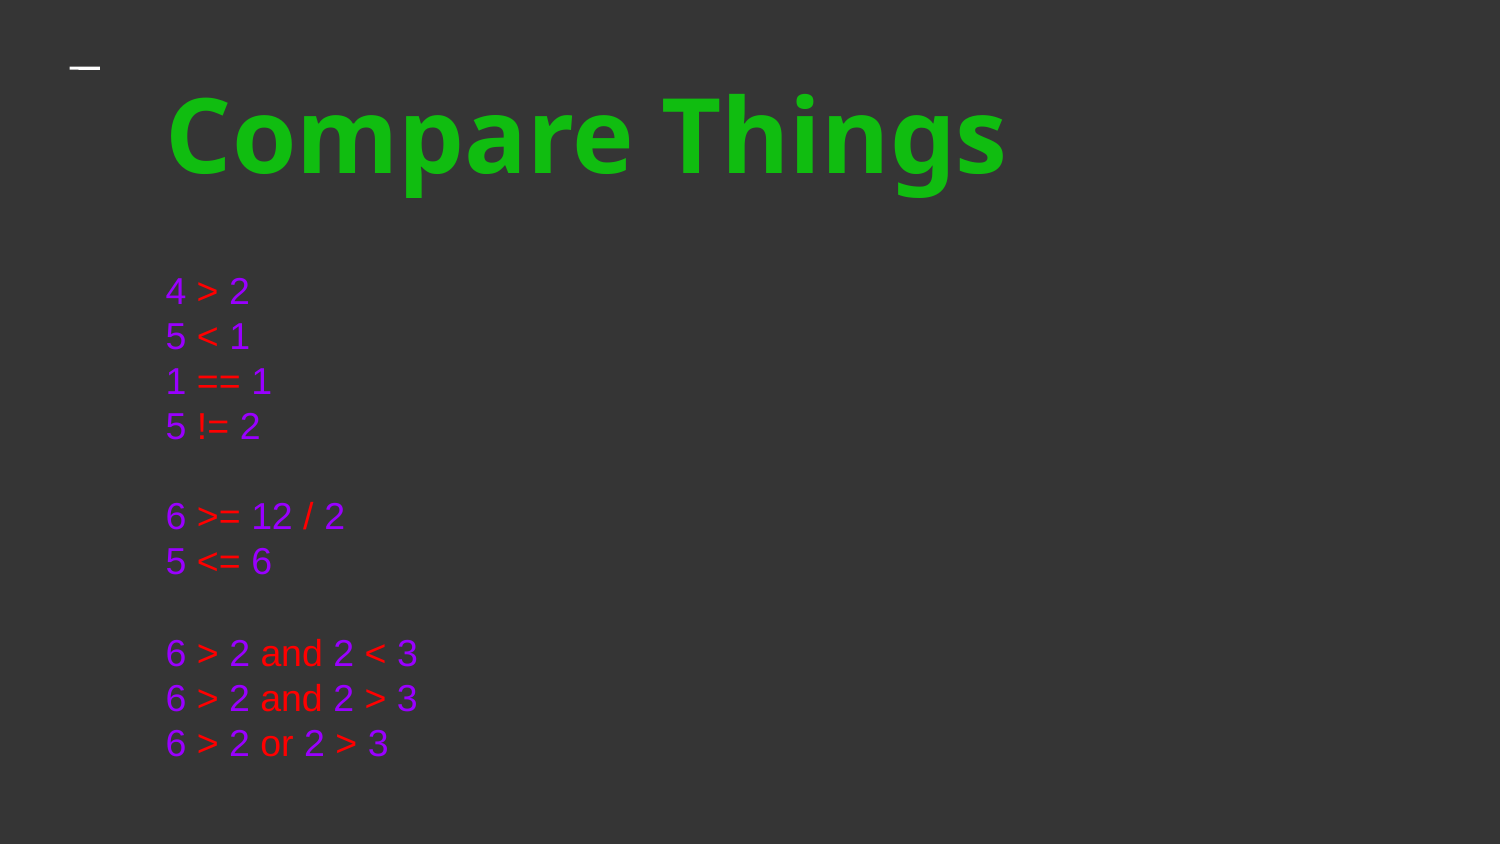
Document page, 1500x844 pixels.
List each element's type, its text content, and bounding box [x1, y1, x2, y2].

title Compare Things [150, 54, 1300, 227]
text_box 4 > 2 5 < 1 1 == 1 5 != 2 [150, 251, 1289, 457]
text_box 6 > 2 and 2 < 3 6 > 2 and 2 > 3 6 > 2 or 2 > 3 [150, 614, 1289, 766]
text_box 6 >= 12 / 2 5 <= 6 [150, 476, 1289, 603]
